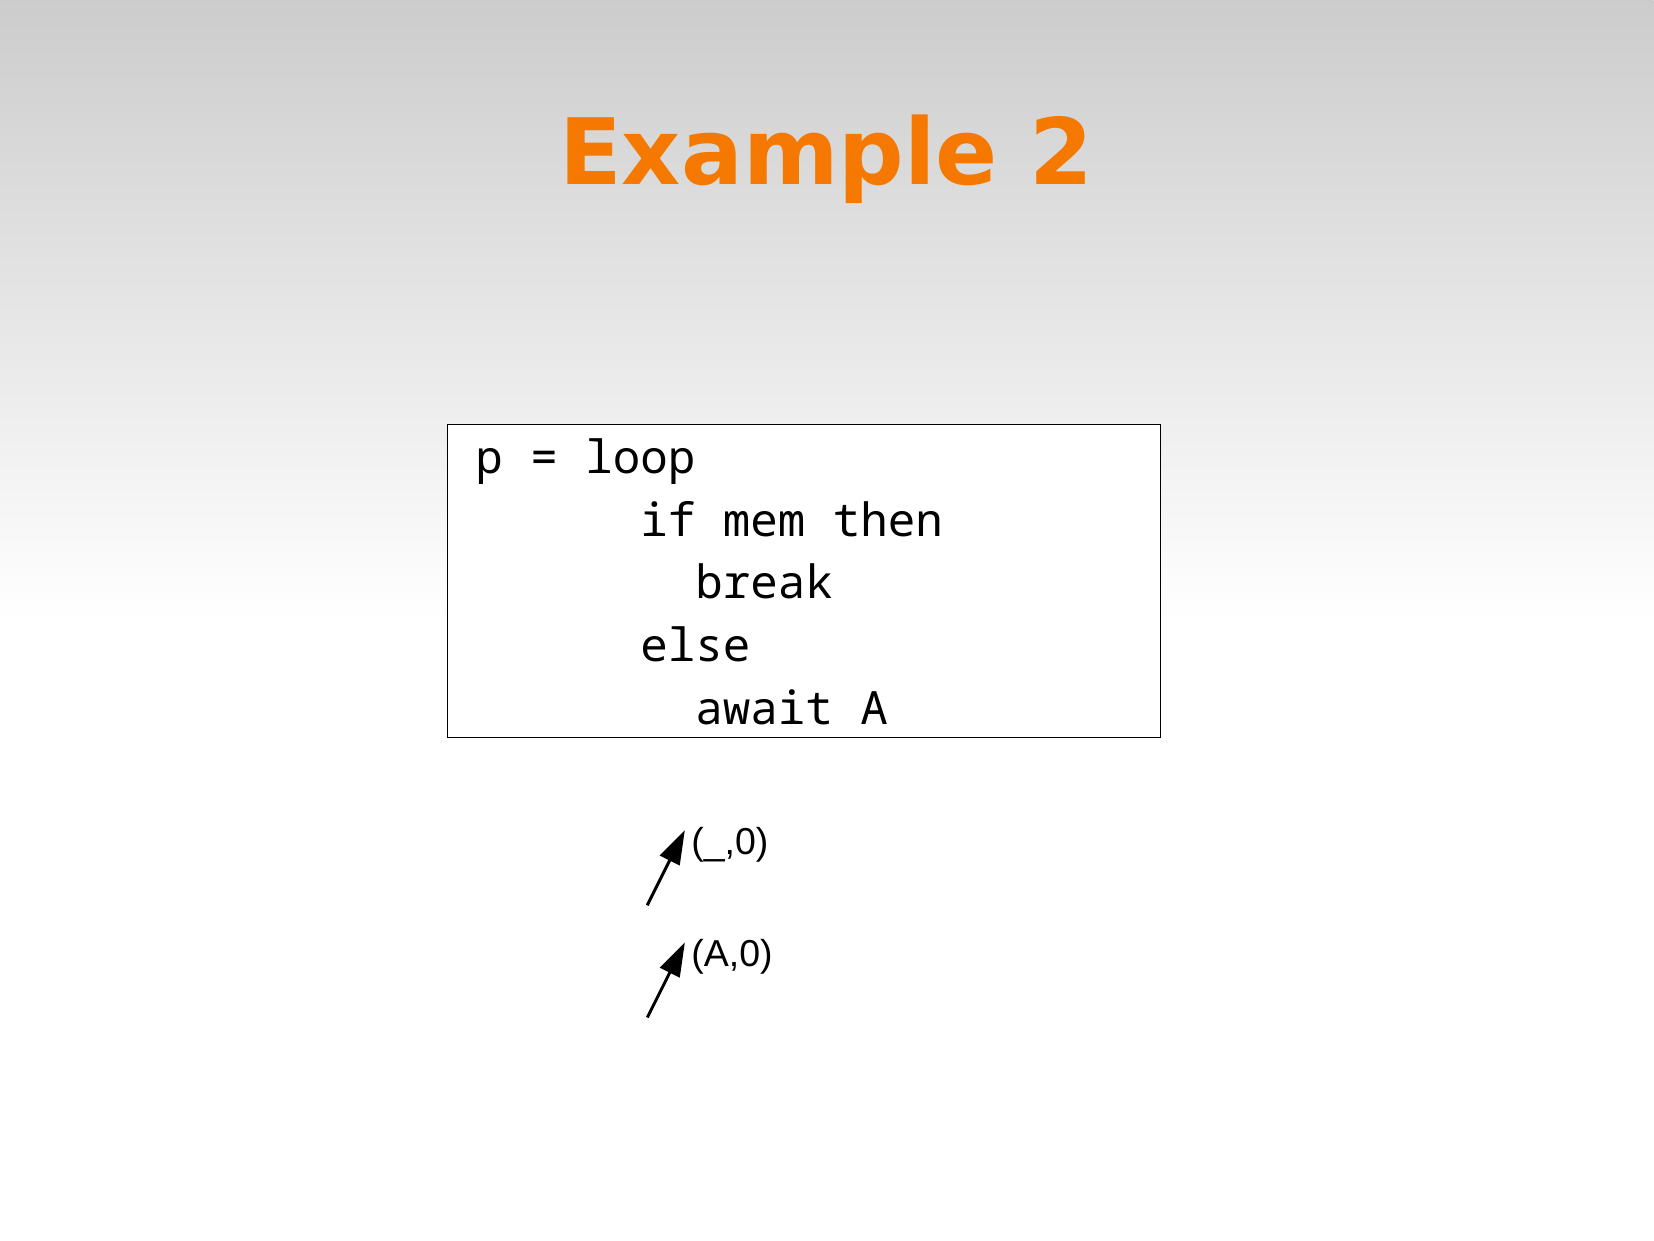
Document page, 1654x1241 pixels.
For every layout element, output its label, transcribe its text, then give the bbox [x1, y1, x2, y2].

text_box (_,0) [676, 813, 784, 871]
text_box p = loop if mem then break else await A [447, 448, 1161, 715]
title Example 2 [82, 49, 1571, 257]
text_box (A,0) [676, 925, 788, 983]
